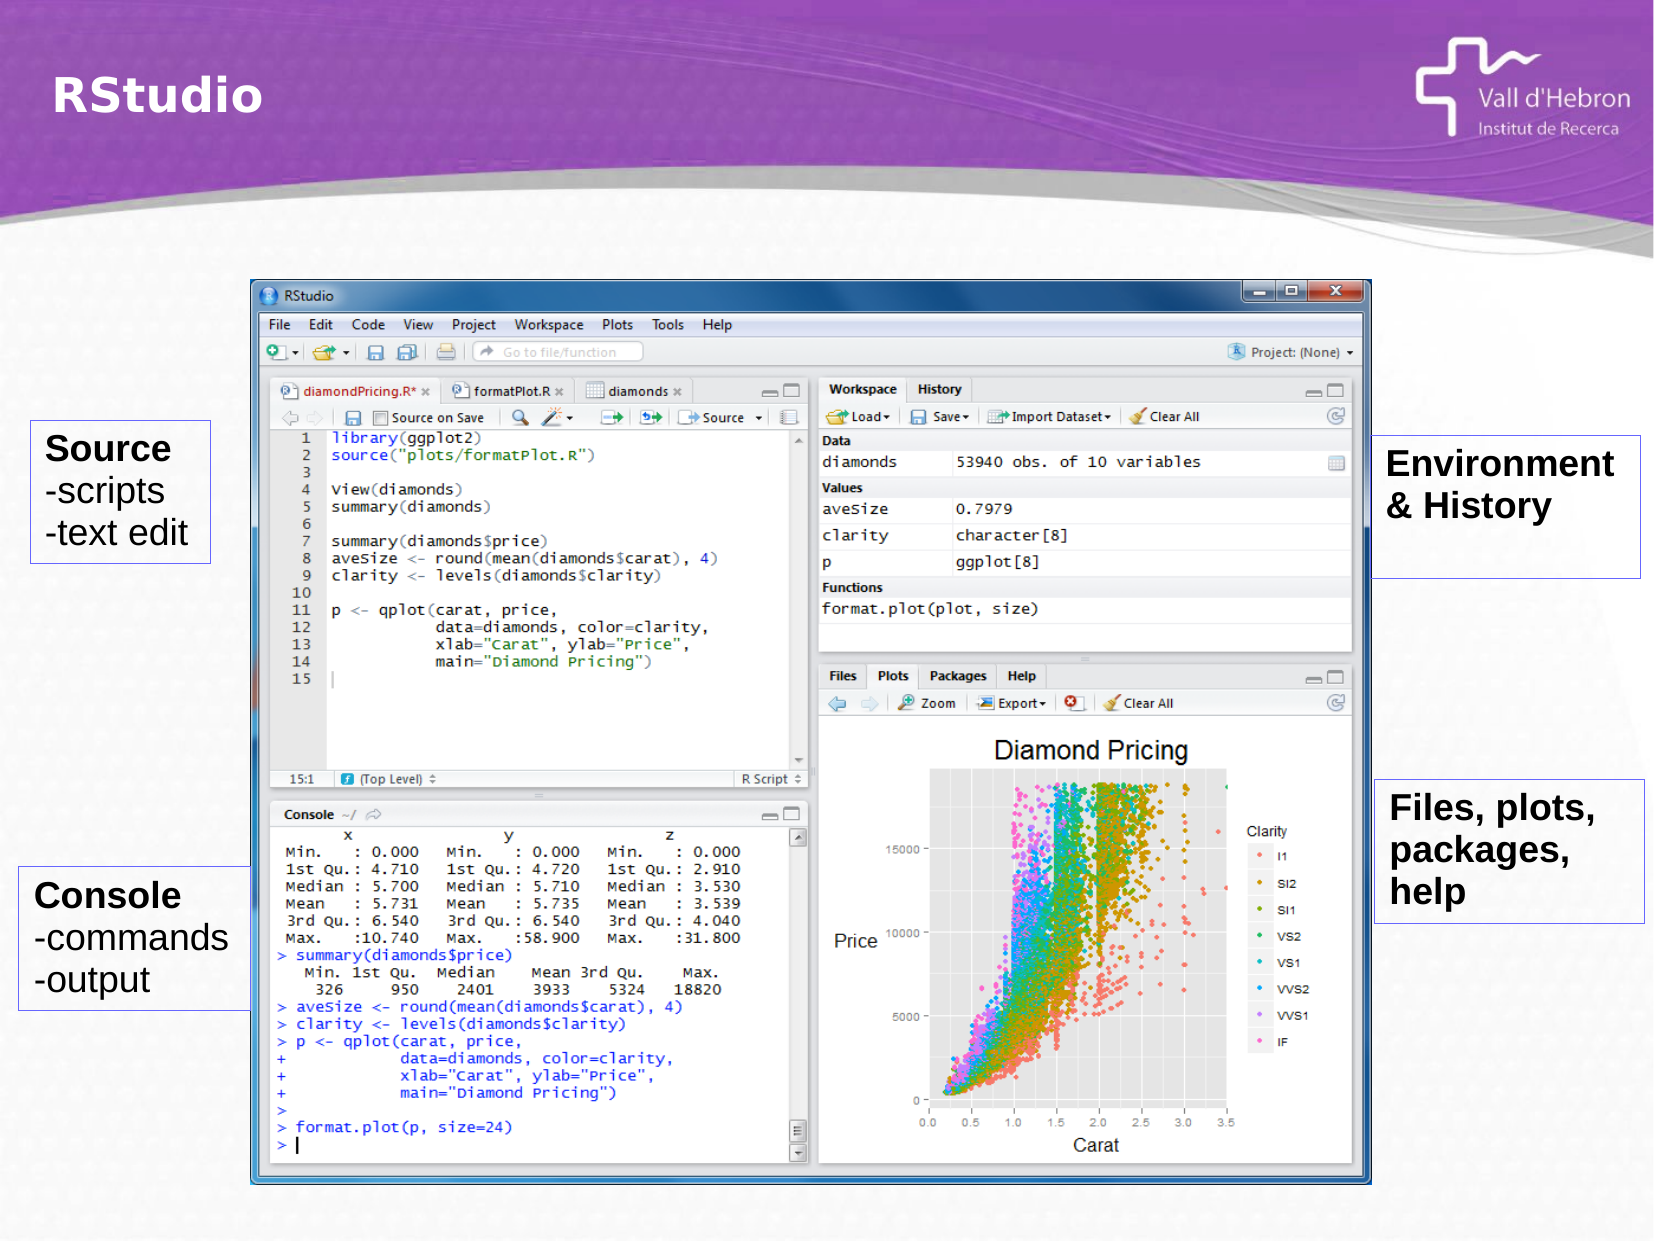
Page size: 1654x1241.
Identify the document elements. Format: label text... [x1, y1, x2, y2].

picture [0, 0, 1654, 1241]
text_box Environment & History [1370, 435, 1641, 579]
text_box Console -commands -output [18, 866, 251, 1011]
text_box Files, plots, packages, help [1374, 779, 1645, 924]
text_box Source -scripts -text edit [30, 420, 211, 564]
text_box RStudio [51, 67, 739, 134]
